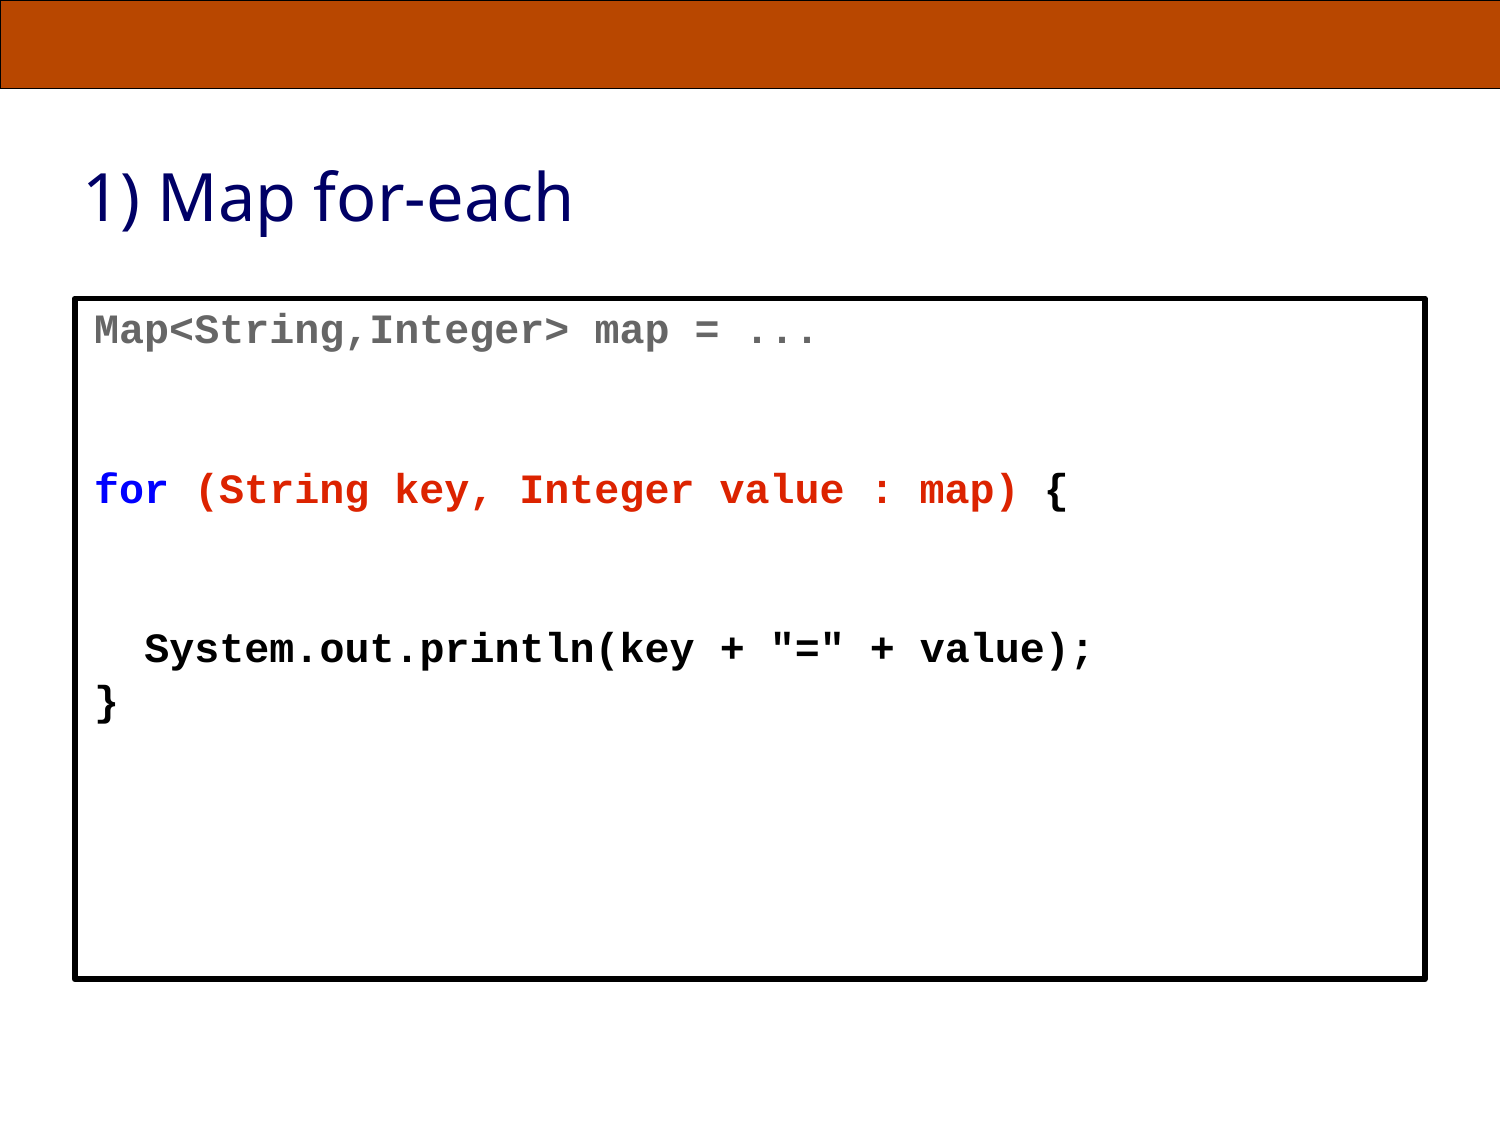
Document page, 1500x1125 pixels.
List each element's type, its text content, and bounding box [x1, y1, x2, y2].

list Map<String,Integer> map = ... for (String key, Integer value : map) { System.out.println(key + "=" + value); } [75, 298, 1425, 980]
title 1) Map for-each [74, 105, 1423, 249]
